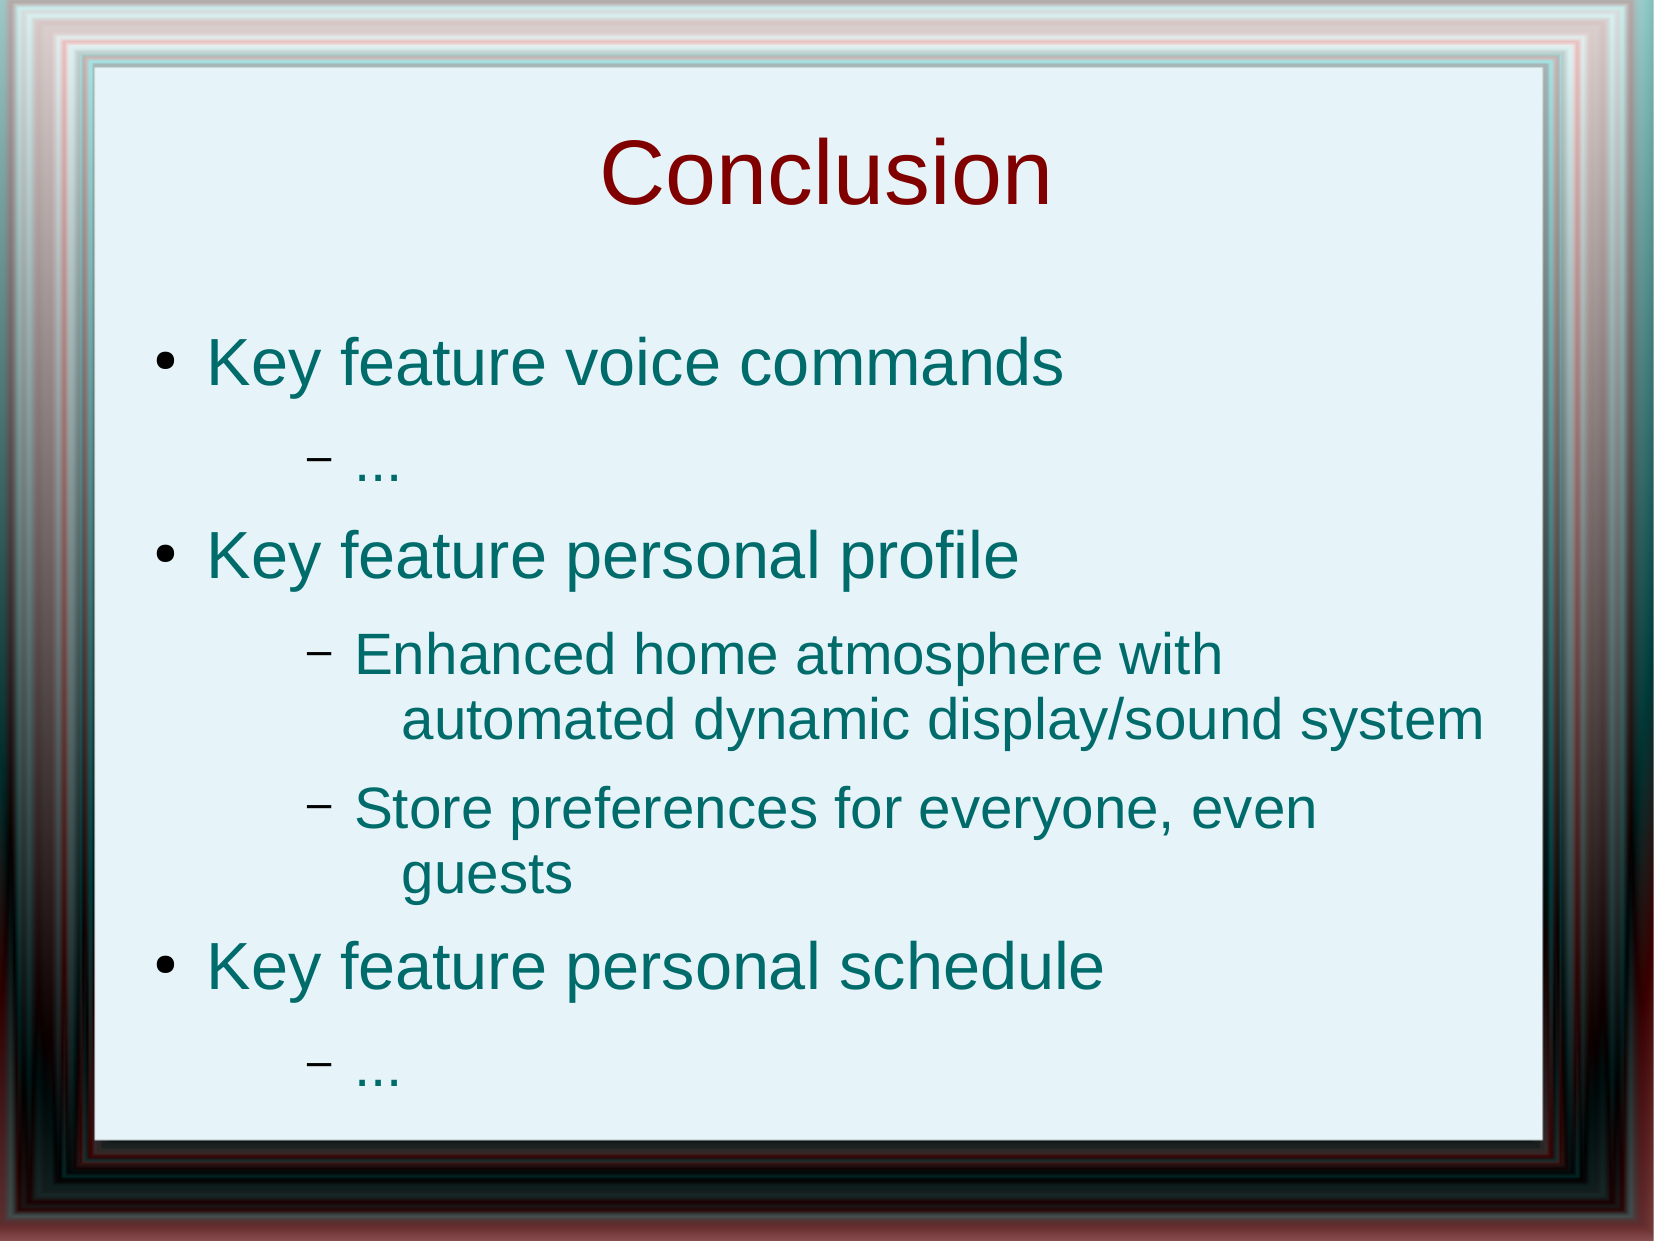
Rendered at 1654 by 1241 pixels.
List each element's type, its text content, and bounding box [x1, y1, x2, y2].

list Key feature voice commands ... Key feature personal profile Enhanced home atmosphere with automated dynamic display/sound system Store preferences for everyone, even guests Key feature personal schedule ... [118, 324, 1506, 1098]
picture [0, 0, 1654, 1241]
title Conclusion [118, 88, 1536, 257]
